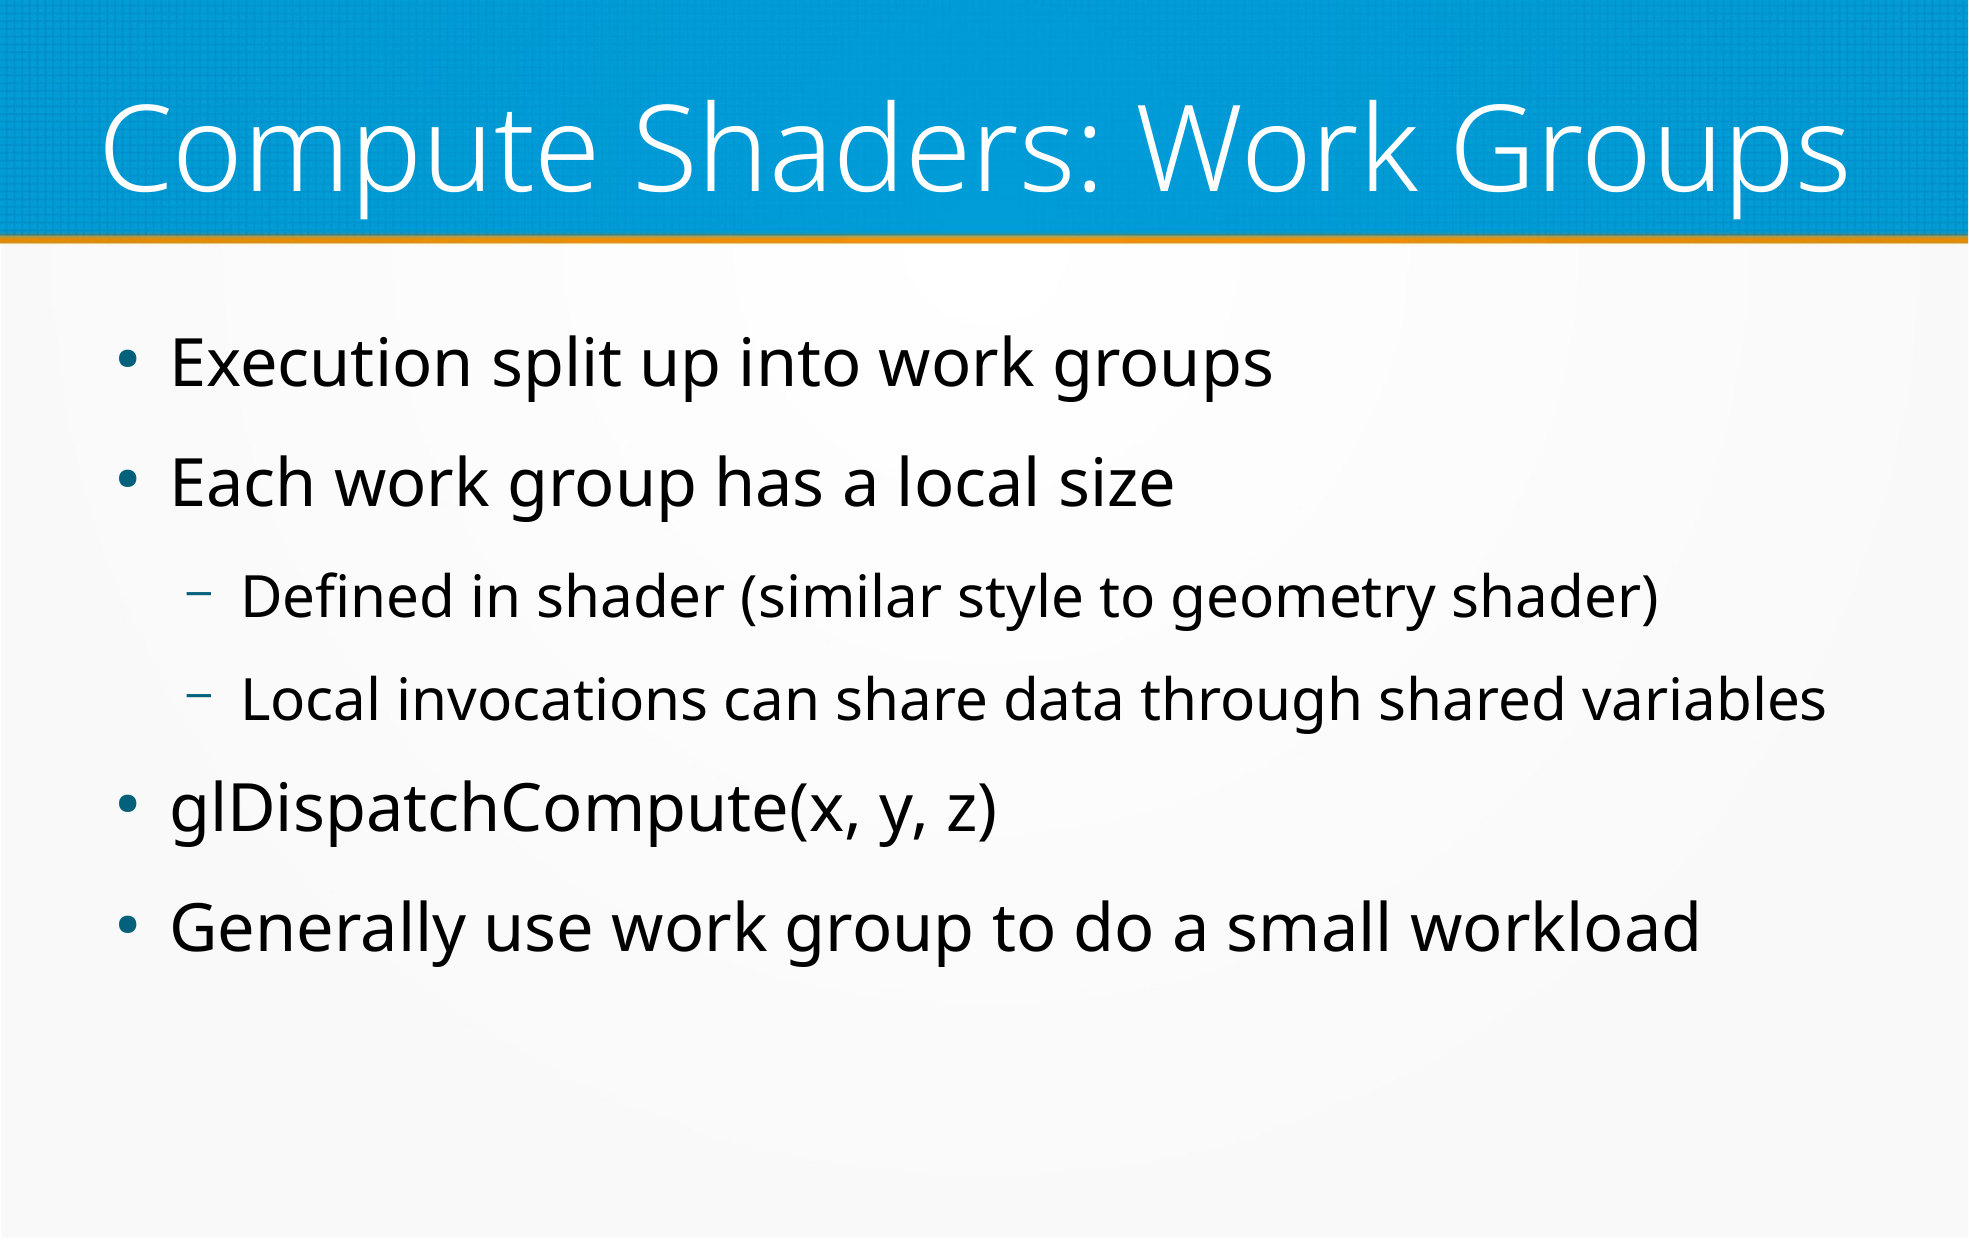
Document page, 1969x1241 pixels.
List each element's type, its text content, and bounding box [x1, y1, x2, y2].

title Compute Shaders: Work Groups [98, 19, 1870, 228]
list Execution split up into work groups Each work group has a local size Defined in shader (similar style to geometry shader) Local invocations can share data through shared variables glDispatchCompute(x, y, z) Generally use work group to do a small workload [98, 315, 1860, 1081]
picture [0, 233, 1969, 1241]
